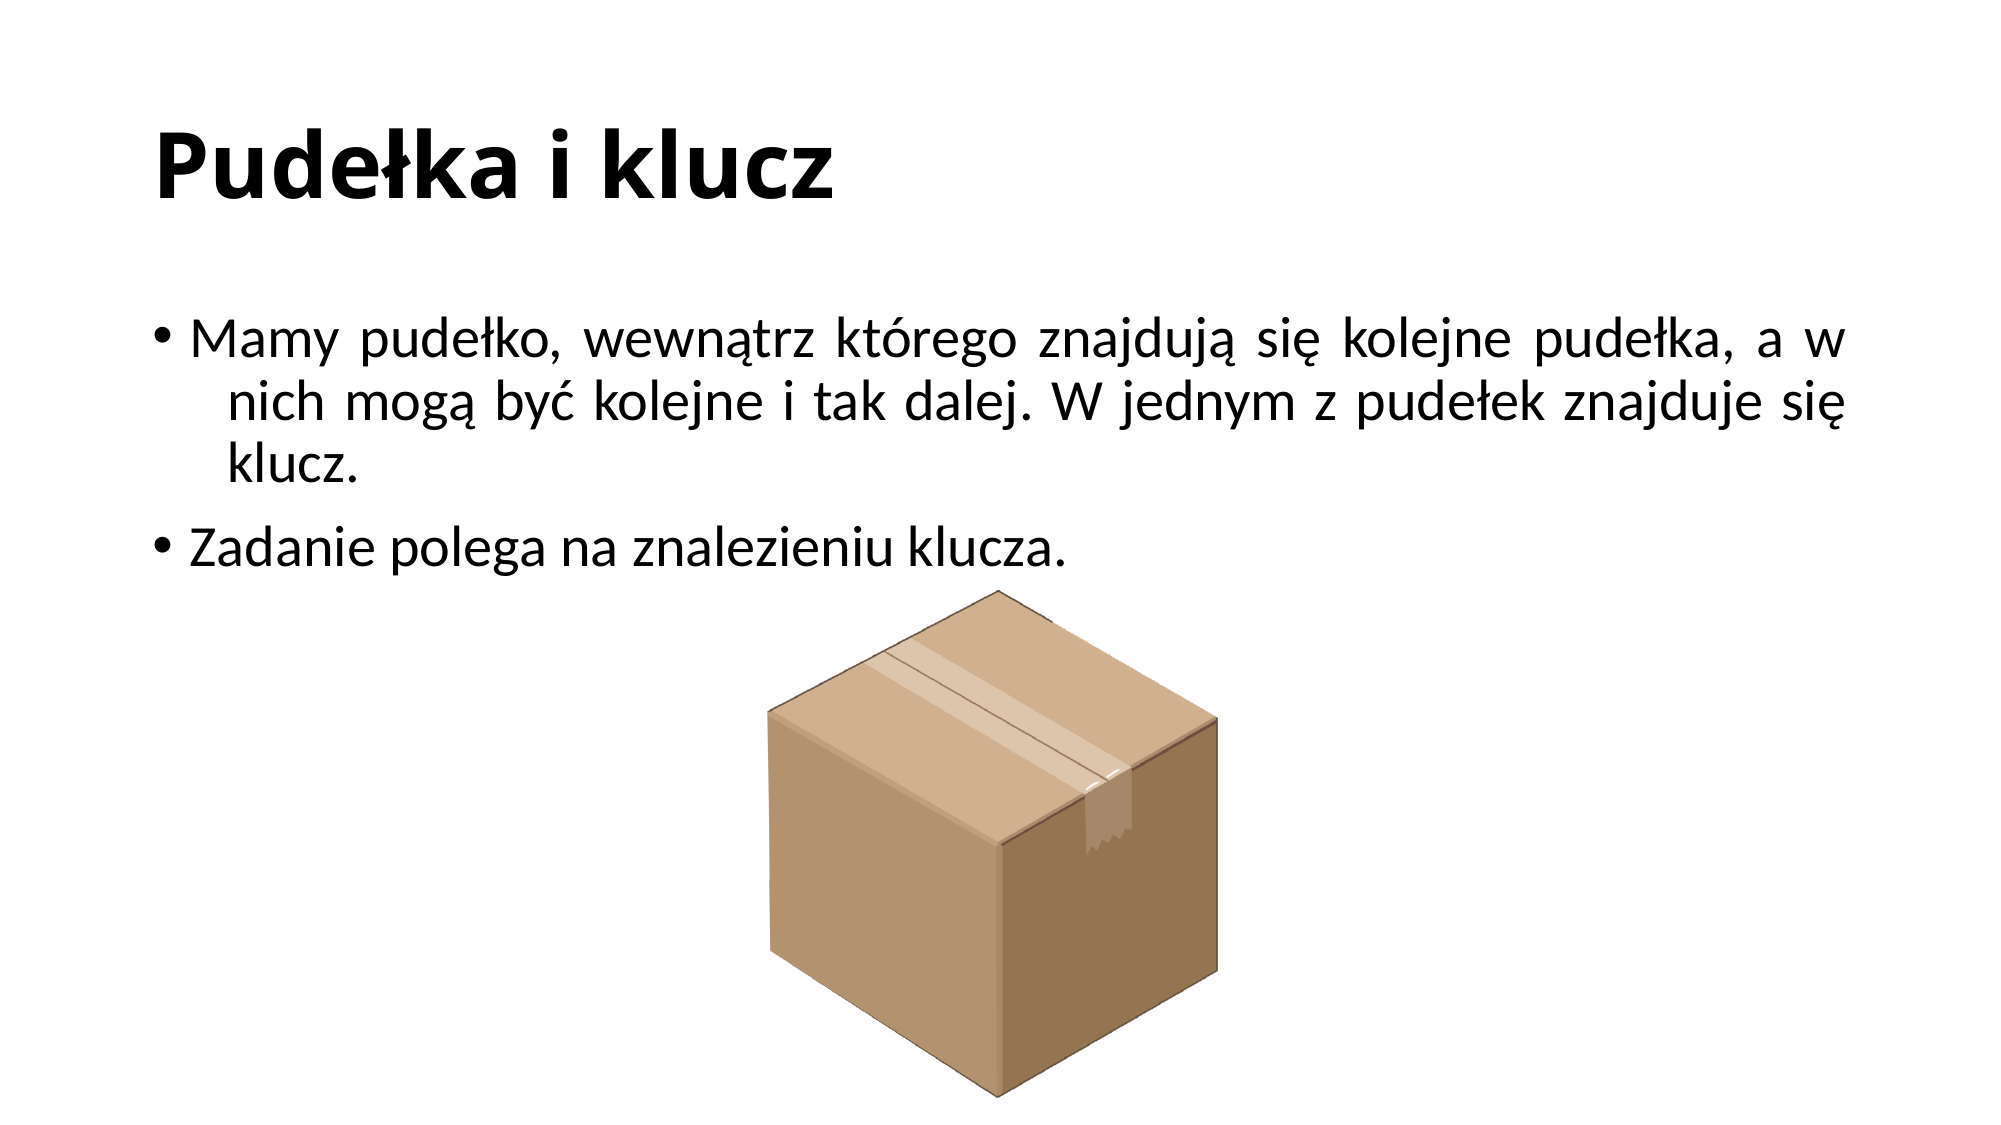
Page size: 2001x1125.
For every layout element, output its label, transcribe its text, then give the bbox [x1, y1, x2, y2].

picture [767, 590, 1218, 1098]
title Pudełka i klucz [137, 59, 1863, 278]
list Mamy pudełko, wewnątrz którego znajdują się kolejne pudełka, a w nich mogą być kolejne i tak dalej. W jednym z pudełek znajduje się klucz. Zadanie polega na znalezieniu klucza. [137, 299, 1863, 1014]
